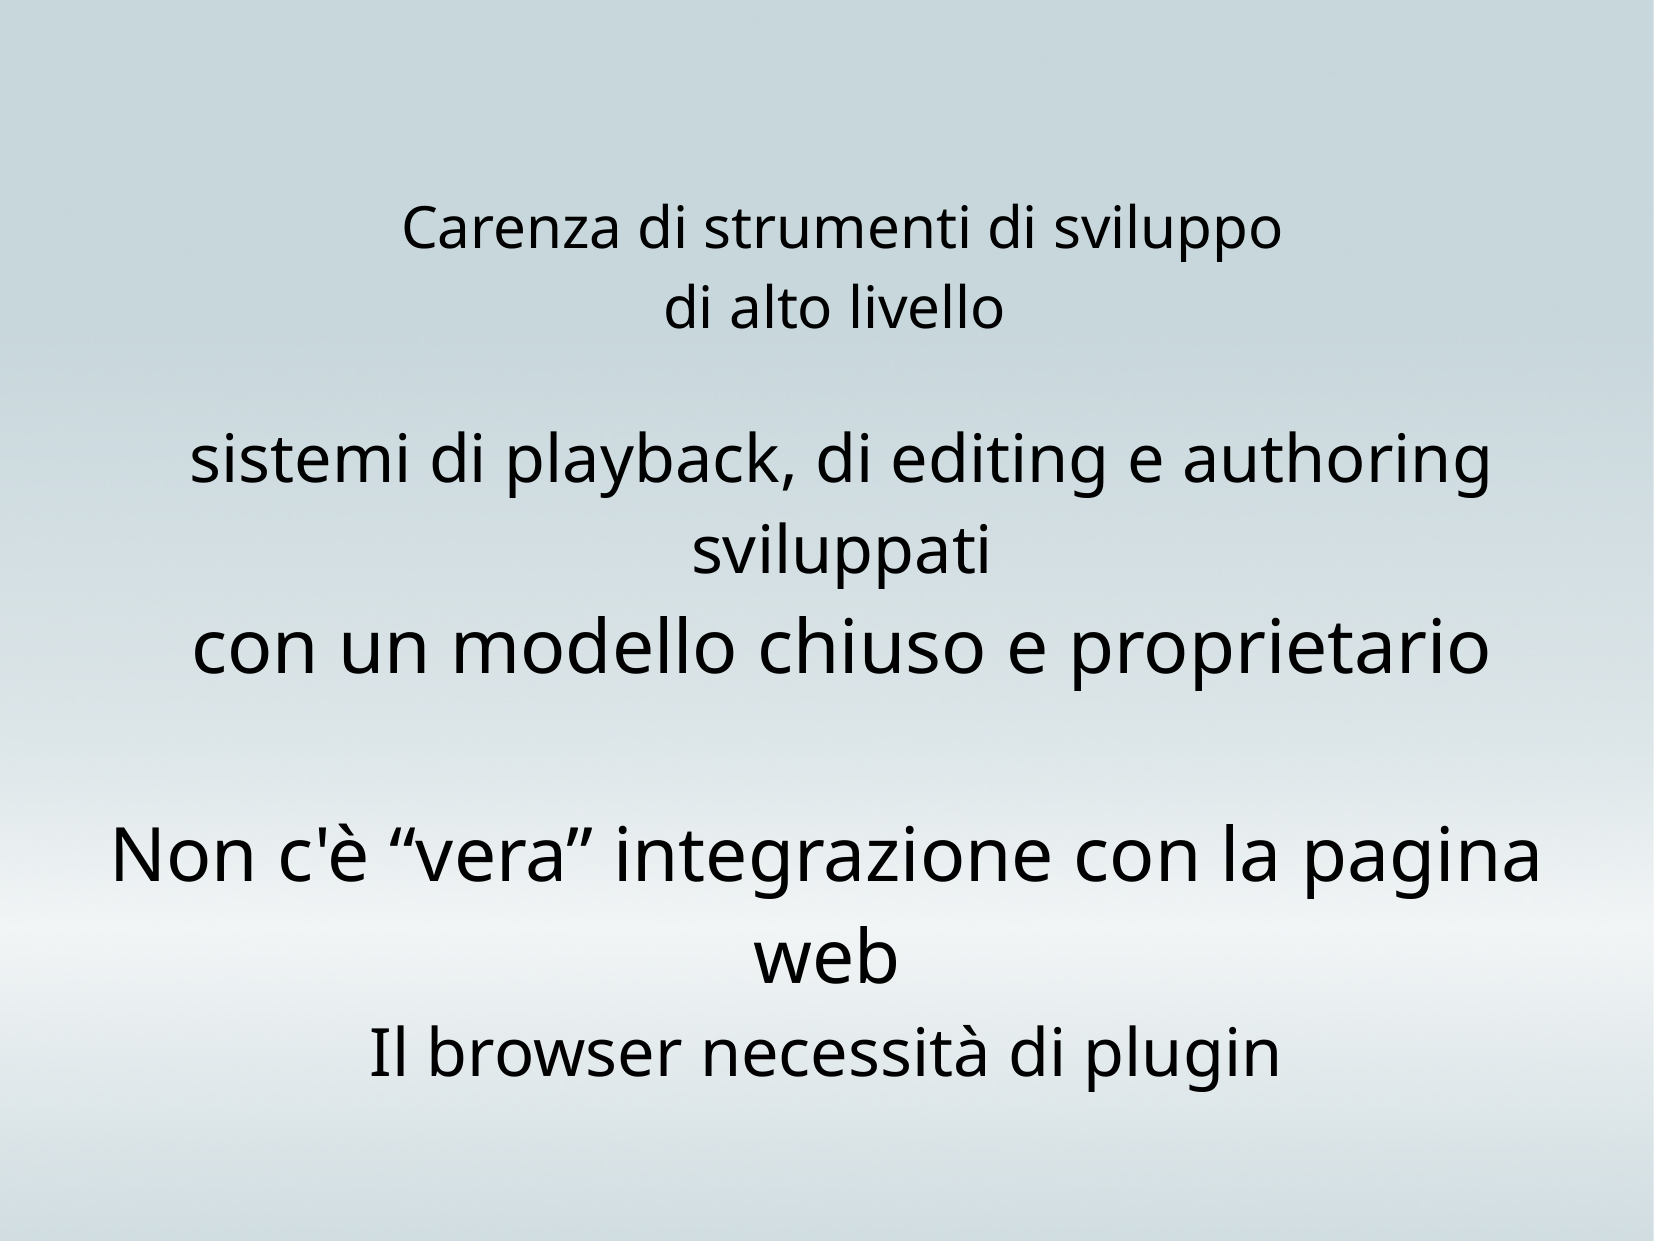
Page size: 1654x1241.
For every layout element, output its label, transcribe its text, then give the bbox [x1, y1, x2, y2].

text_box Carenza di strumenti di sviluppo di alto livello [155, 179, 1530, 357]
picture [0, 0, 1654, 1241]
text_box Non c'è “vera” integrazione con la pagina web Il browser necessità di plugin [70, 793, 1584, 1007]
text_box sistemi di playback, di editing e authoring sviluppati con un modello chiuso e proprietario [155, 403, 1530, 710]
